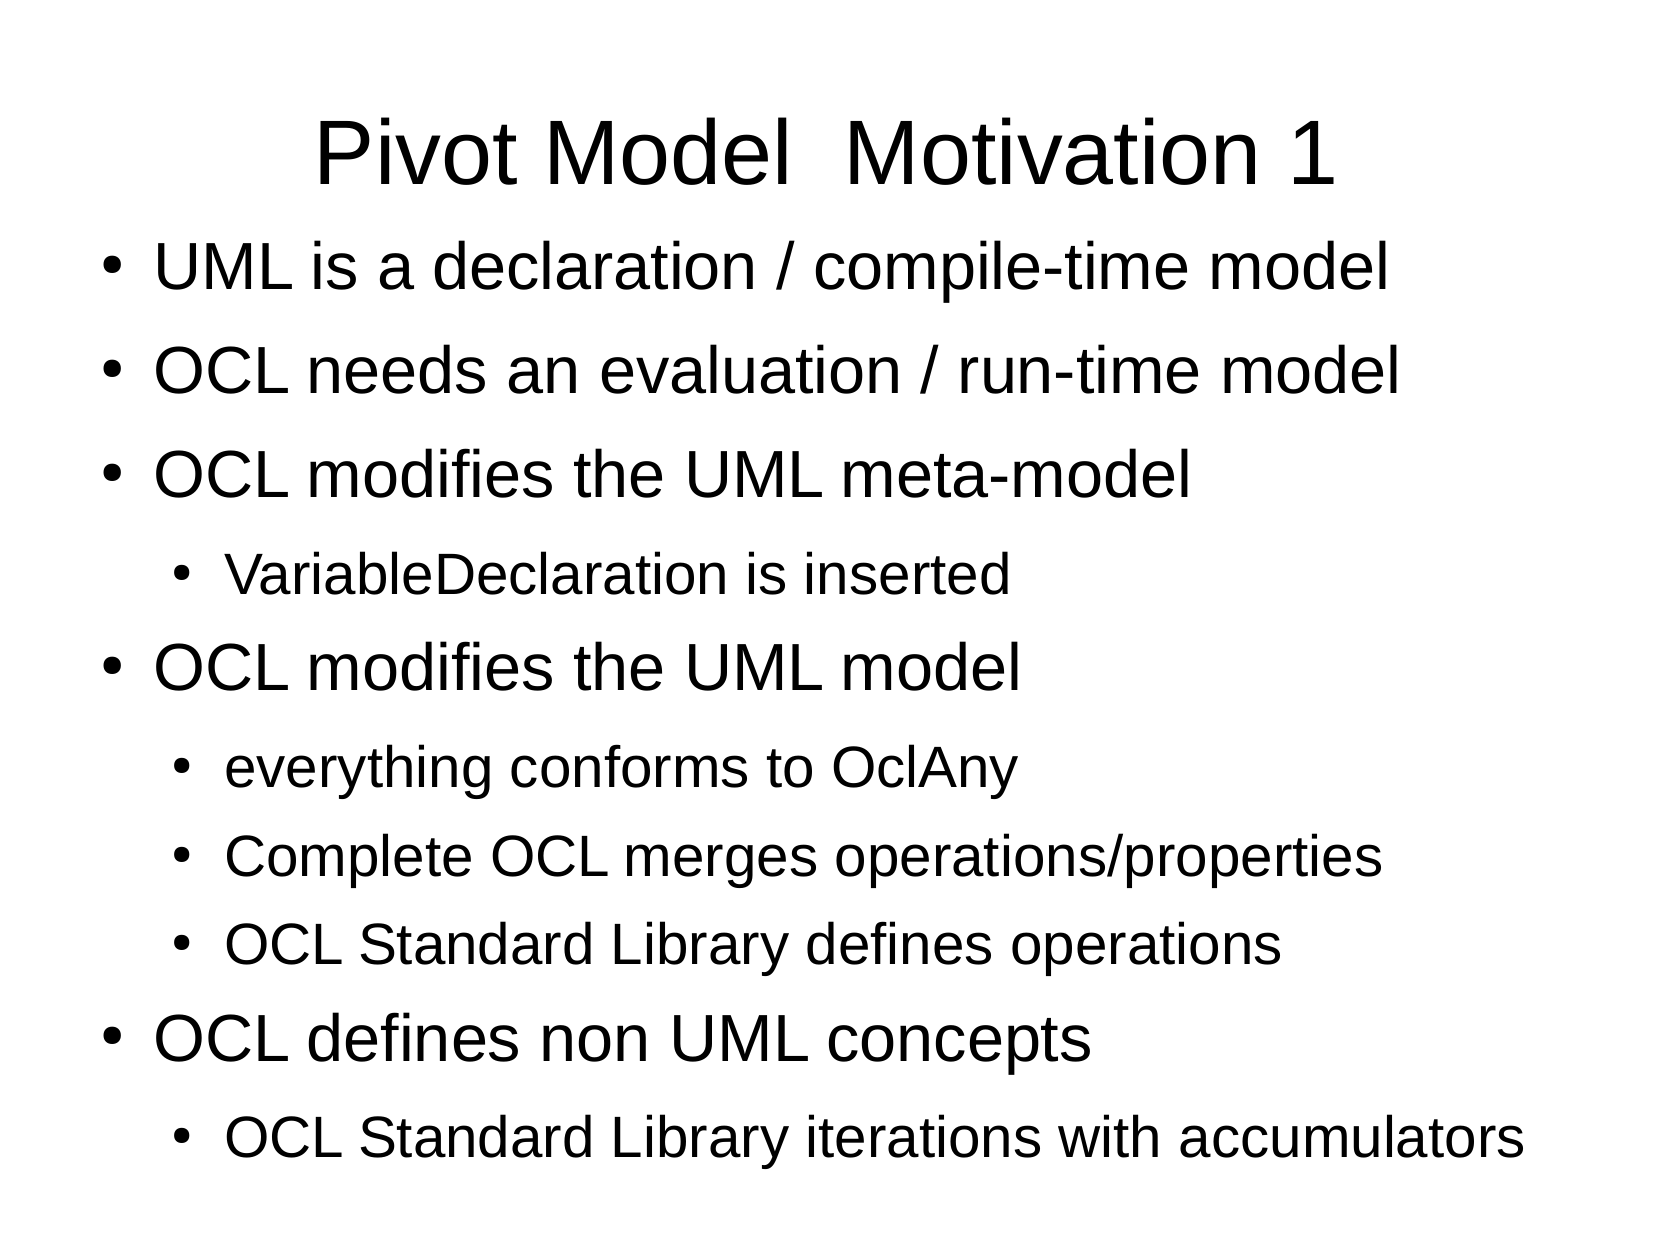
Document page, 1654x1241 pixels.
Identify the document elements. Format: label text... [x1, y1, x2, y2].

title Pivot Model Motivation 1 [82, 56, 1571, 228]
list UML is a declaration / compile-time model OCL needs an evaluation / run-time model OCL modifies the UML meta-model VariableDeclaration is inserted OCL modifies the UML model everything conforms to OclAny Complete OCL merges operations/properties OCL Standard Library defines operations OCL defines non UML concepts OCL Standard Library iterations with accumulators [82, 228, 1571, 1185]
